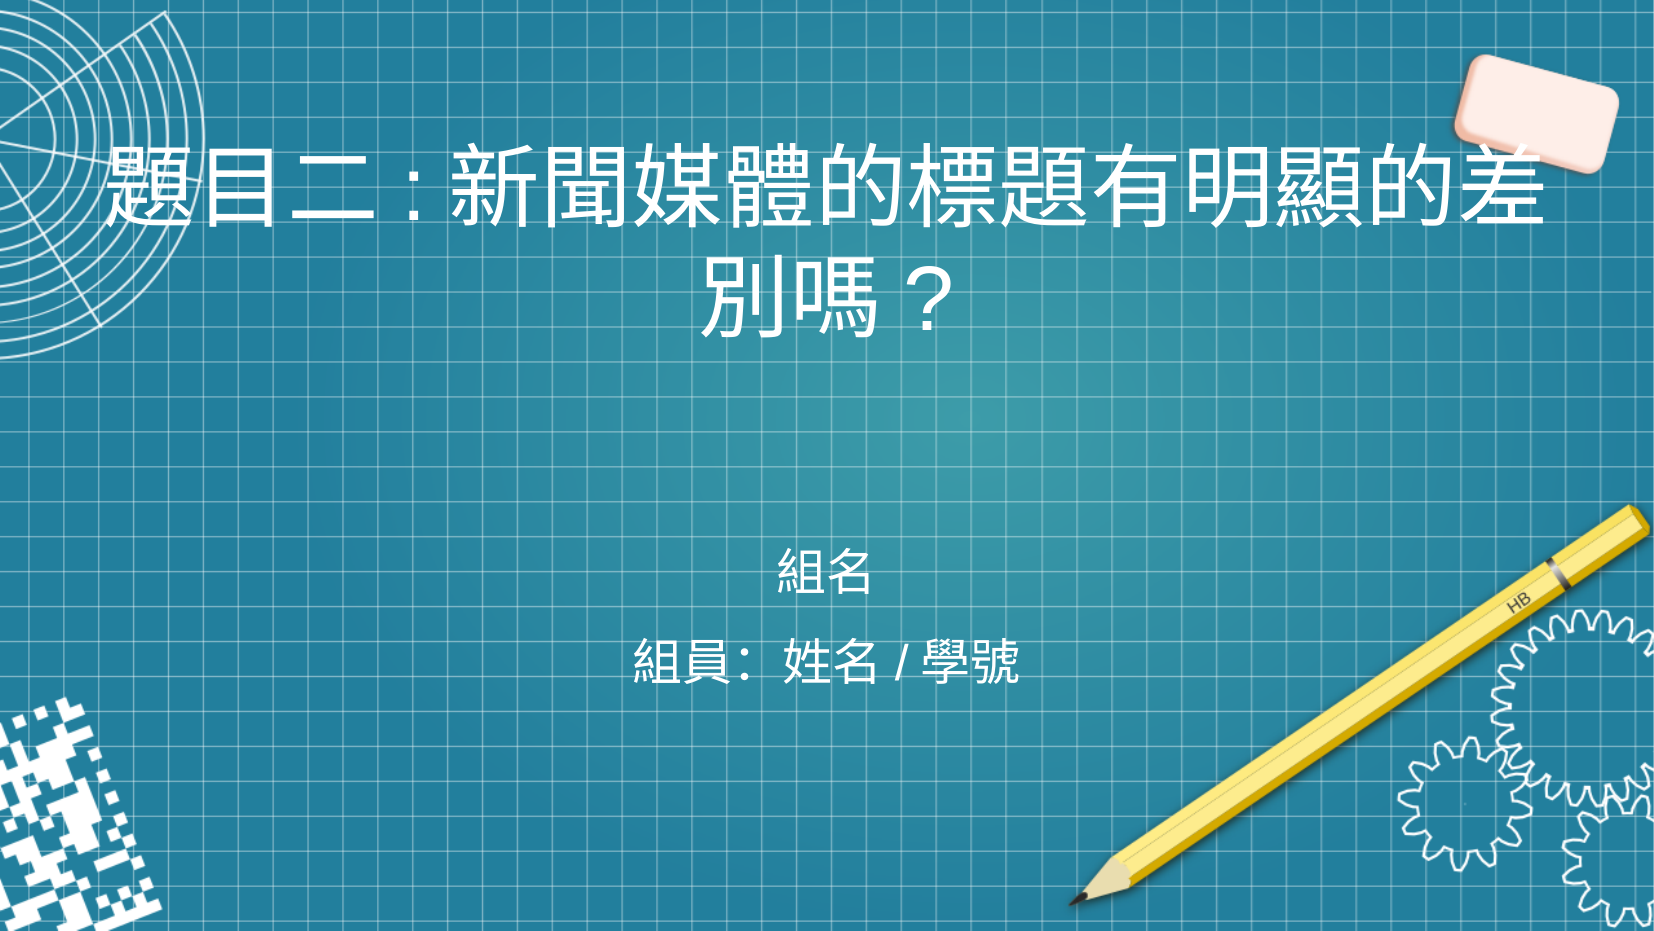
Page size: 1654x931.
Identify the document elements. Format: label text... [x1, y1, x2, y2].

text_box 題目二:新聞媒體的標題有明顯的差別嗎? [82, 128, 1571, 351]
picture [0, 0, 1654, 931]
text_box 組名 組員：姓名/學號 [82, 389, 1571, 842]
